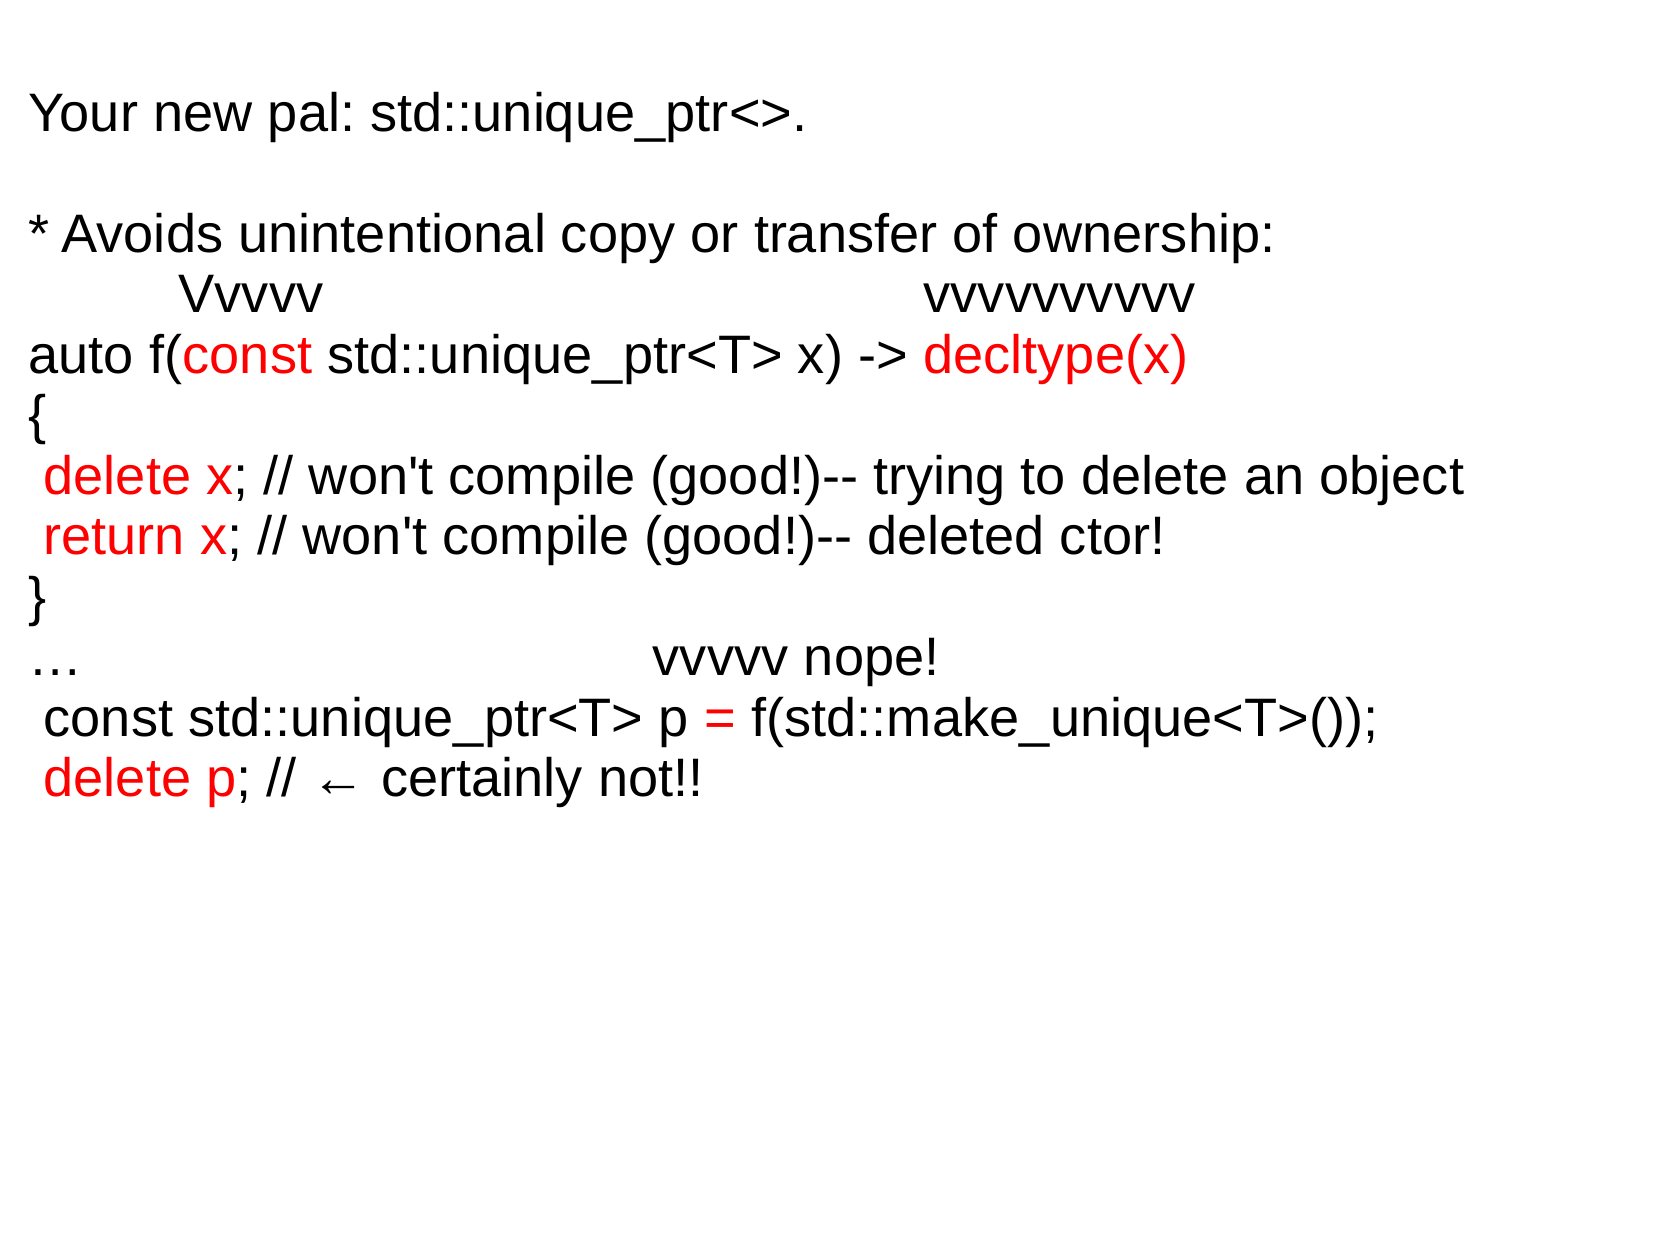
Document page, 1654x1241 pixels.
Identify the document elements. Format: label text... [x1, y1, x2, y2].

text_box Your new pal: std::unique_ptr<>. * Avoids unintentional copy or transfer of ownership: Vvvvv vvvvvvvvvv auto f(const std::unique_ptr<T> x) -> decltype(x) { delete x; // won't compile (good!)-- trying to delete an object return x; // won't compile (good!)-- deleted ctor! } … vvvvv nope! const std::unique_ptr<T> p = f(std::make_unique<T>()); delete p; // ← certainly not!! [13, 74, 1481, 937]
